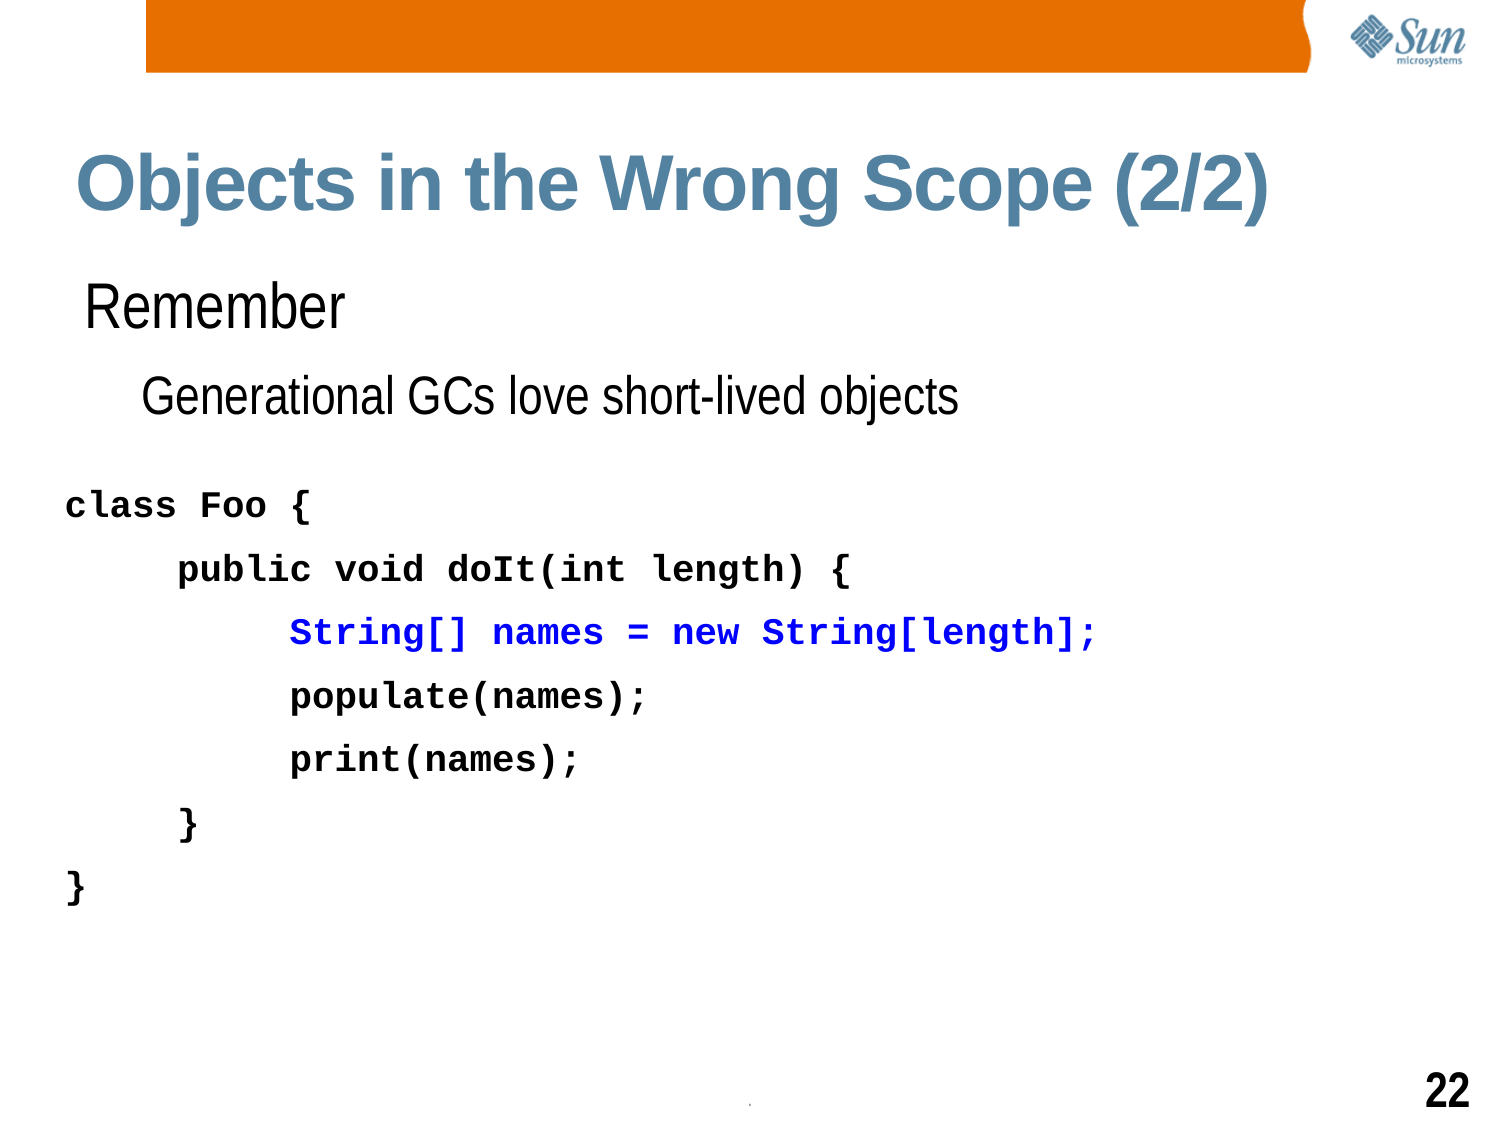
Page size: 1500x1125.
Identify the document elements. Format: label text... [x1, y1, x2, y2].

picture [146, 0, 1500, 75]
list Remember Generational GCs love short-lived objects class Foo { public void doIt(int length) { String[] names = new String[length]; populate(names); print(names); } } [64, 268, 1402, 1028]
title Objects in the Wrong Scope (2/2) [75, 146, 1438, 251]
